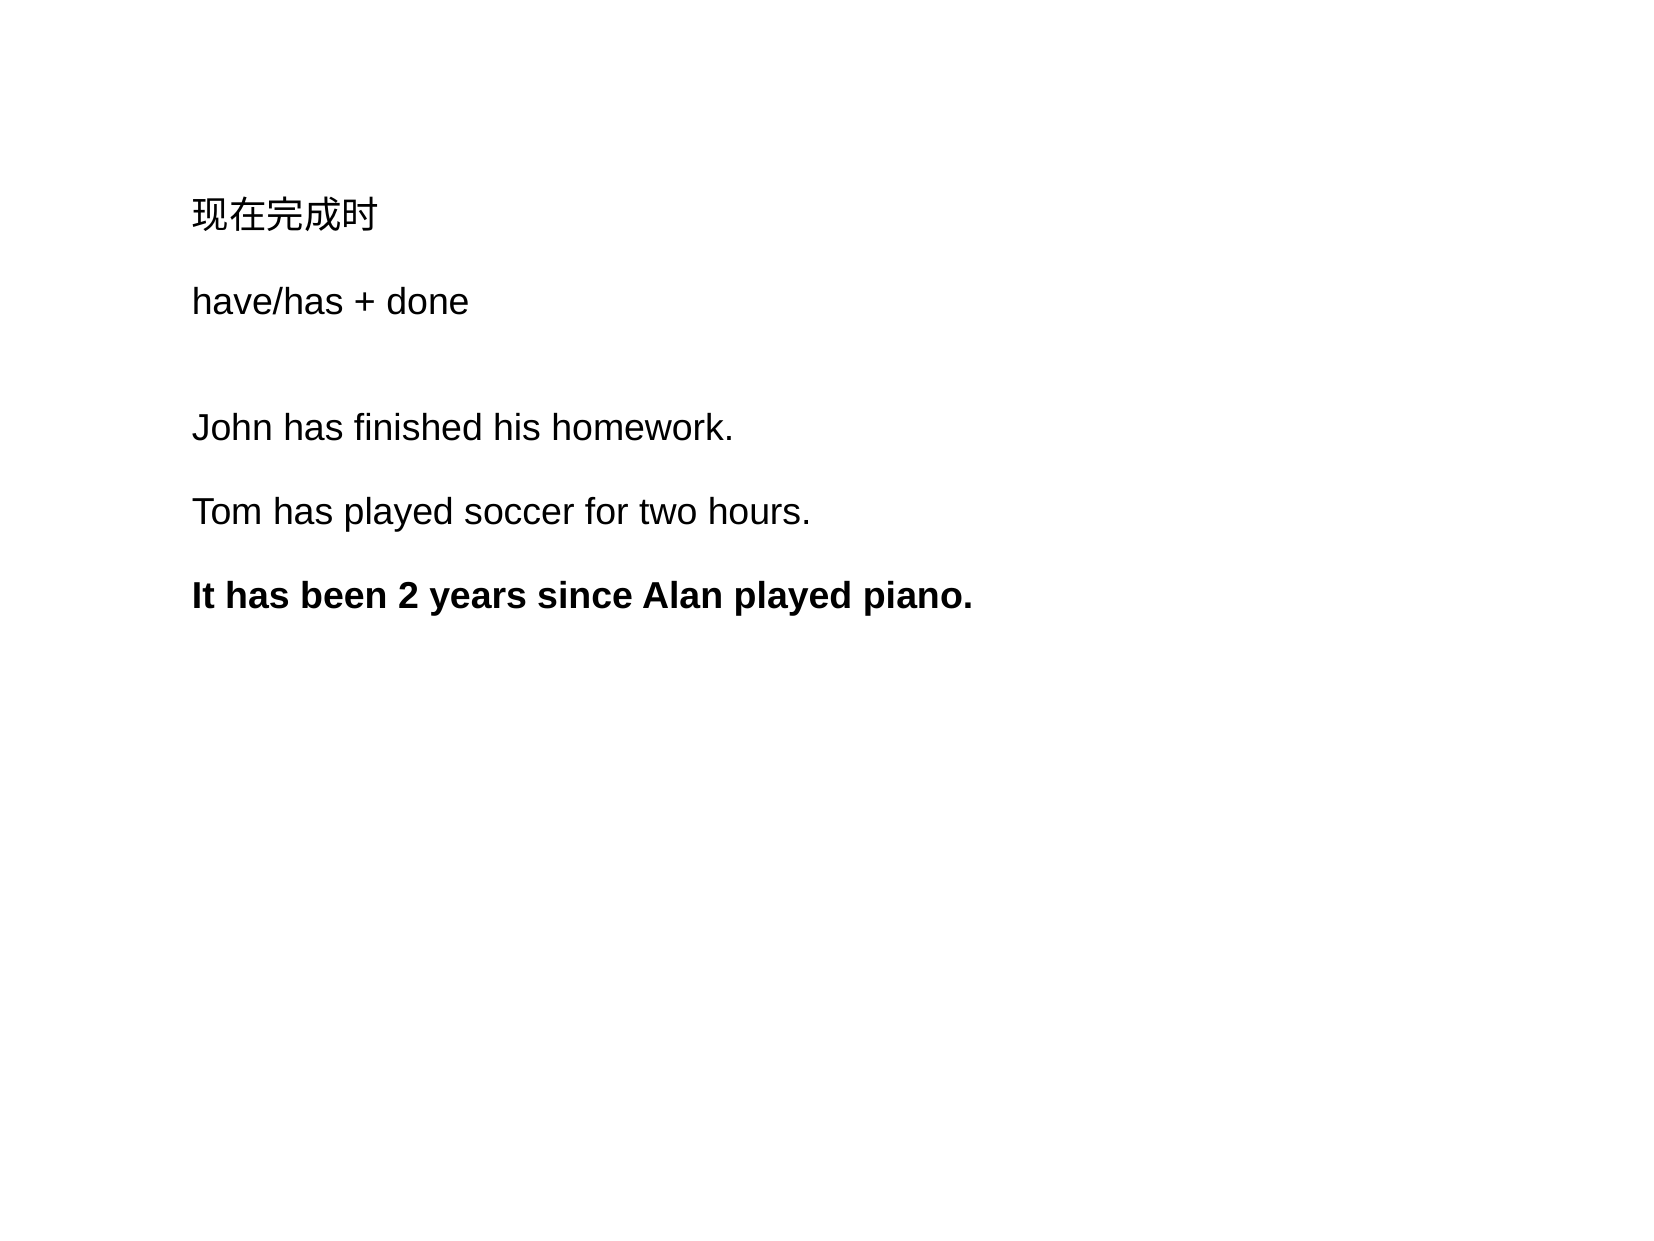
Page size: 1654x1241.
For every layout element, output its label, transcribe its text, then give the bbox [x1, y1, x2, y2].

text_box 现在完成时 have/has + done John has finished his homework. Tom has played soccer for two hours. It has been 2 years since Alan played piano. [177, 177, 1506, 698]
